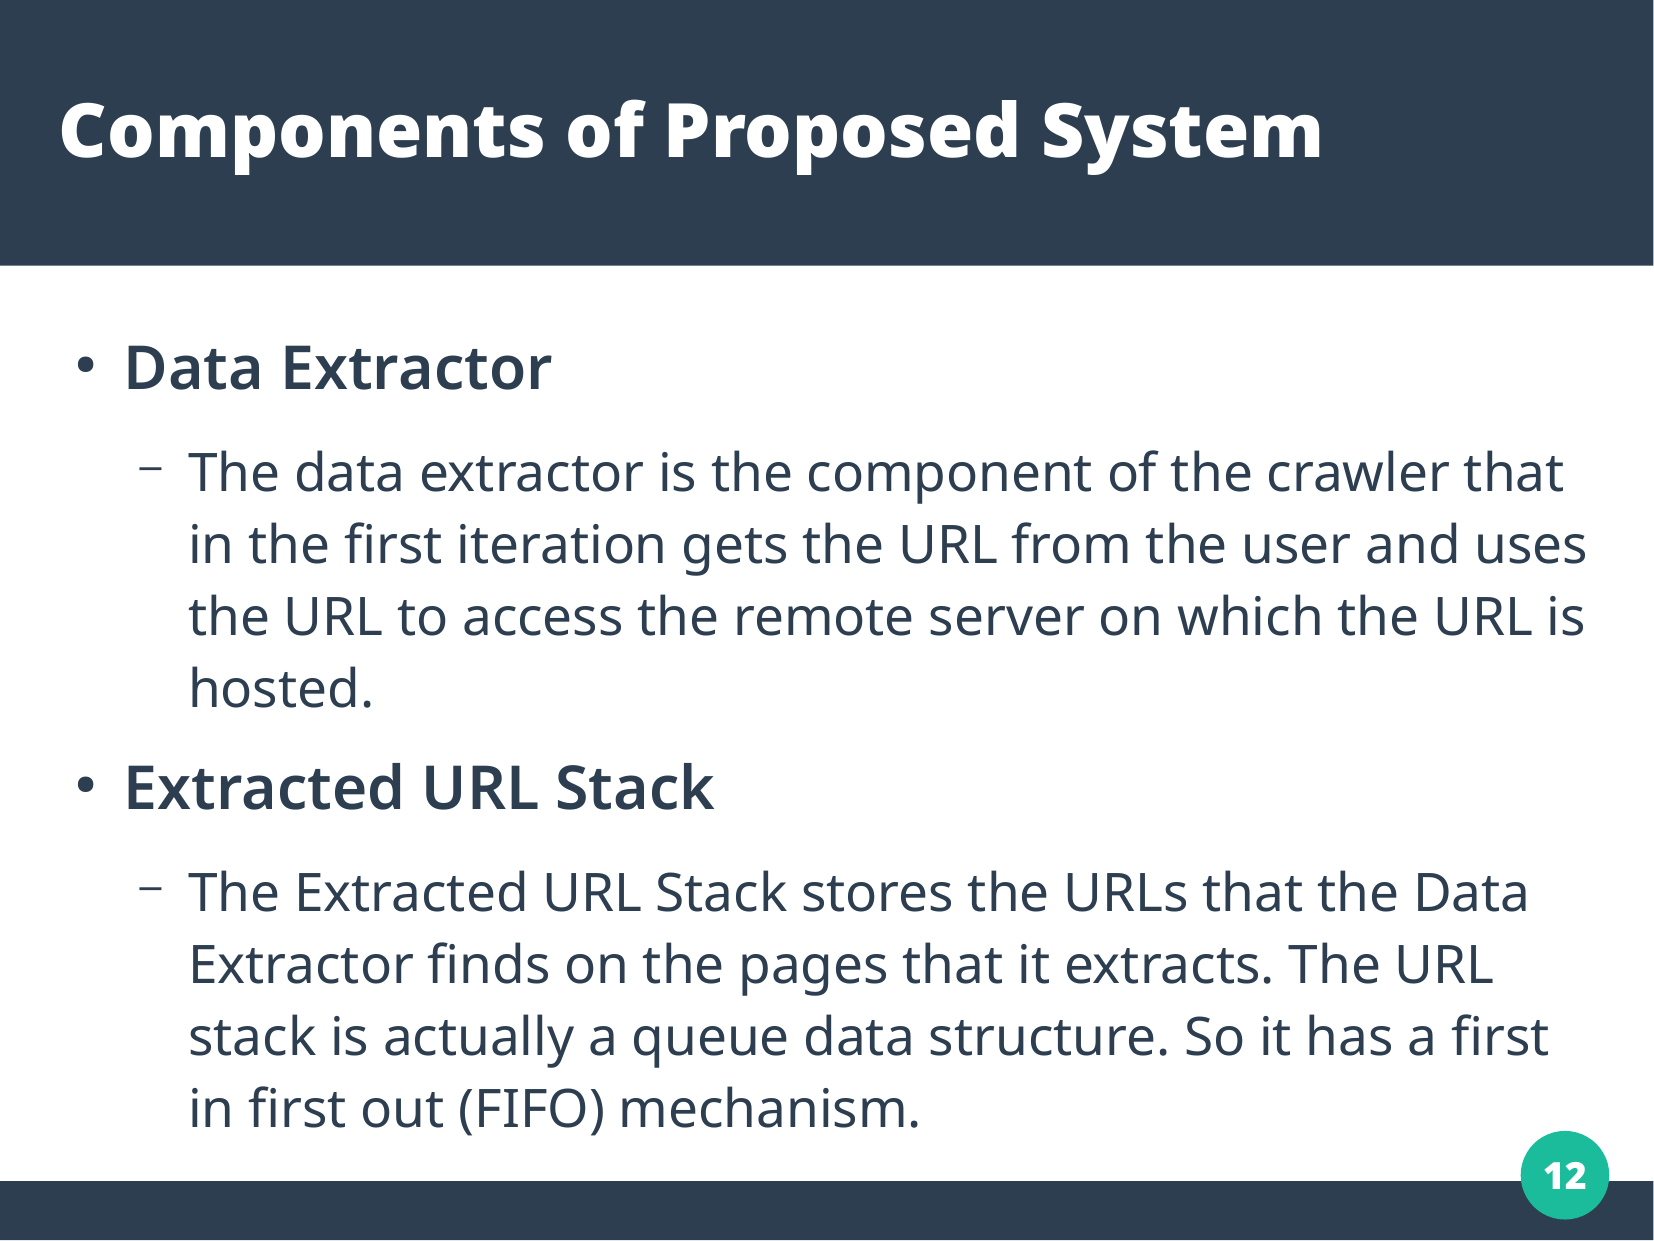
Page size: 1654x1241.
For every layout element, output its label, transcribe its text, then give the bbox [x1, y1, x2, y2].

list Data Extractor The data extractor is the component of the crawler that in the first iteration gets the URL from the user and uses the URL to access the remote server on which the URL is hosted. Extracted URL Stack The Extracted URL Stack stores the URLs that the Data Extractor finds on the pages that it extracts. The URL stack is actually a queue data structure. So it has a first in first out (FIFO) mechanism. [59, 324, 1595, 1152]
title Components of Proposed System [59, 49, 1595, 207]
